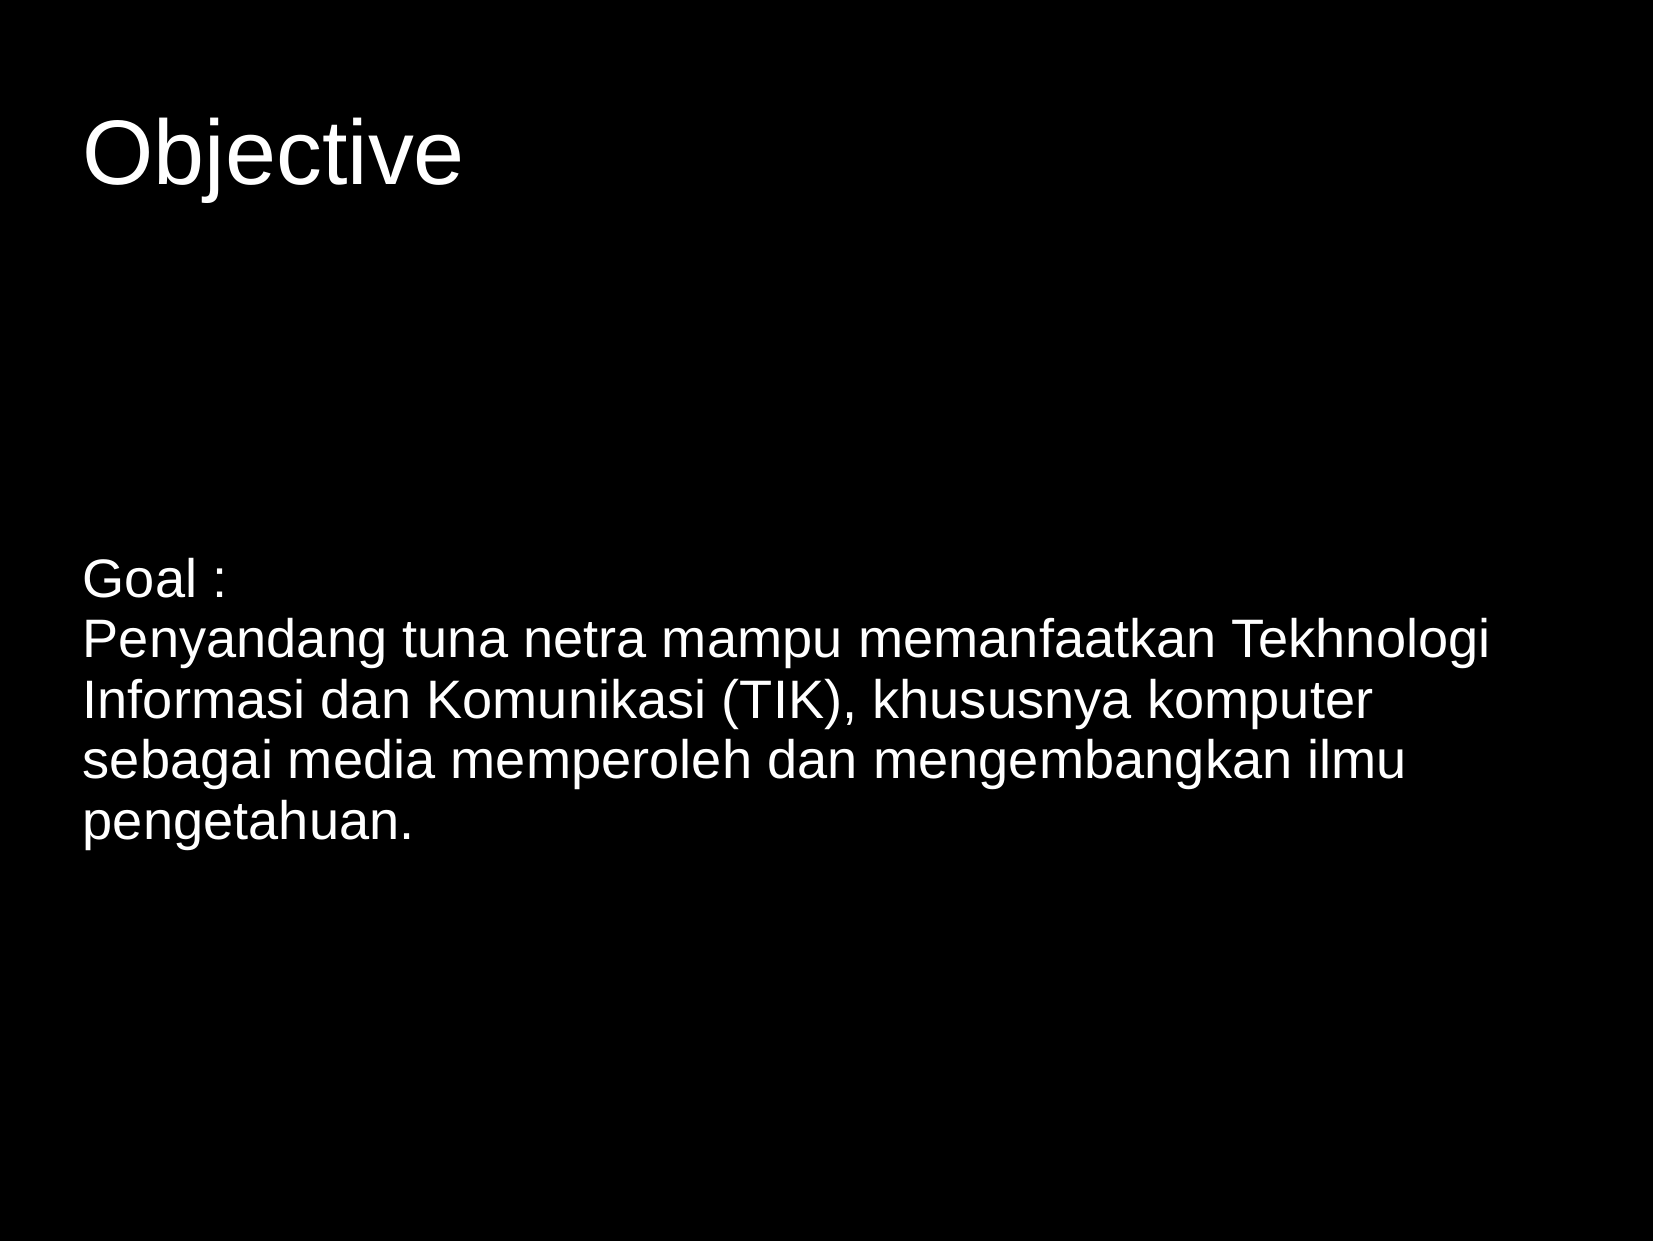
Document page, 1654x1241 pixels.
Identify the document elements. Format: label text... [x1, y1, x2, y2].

title Objective [82, 49, 1571, 257]
subtitle Goal : Penyandang tuna netra mampu memanfaatkan Tekhnologi Informasi dan Komunikasi (TIK), khususnya komputer sebagai media memperoleh dan mengembangkan ilmu pengetahuan. [82, 297, 1571, 1102]
